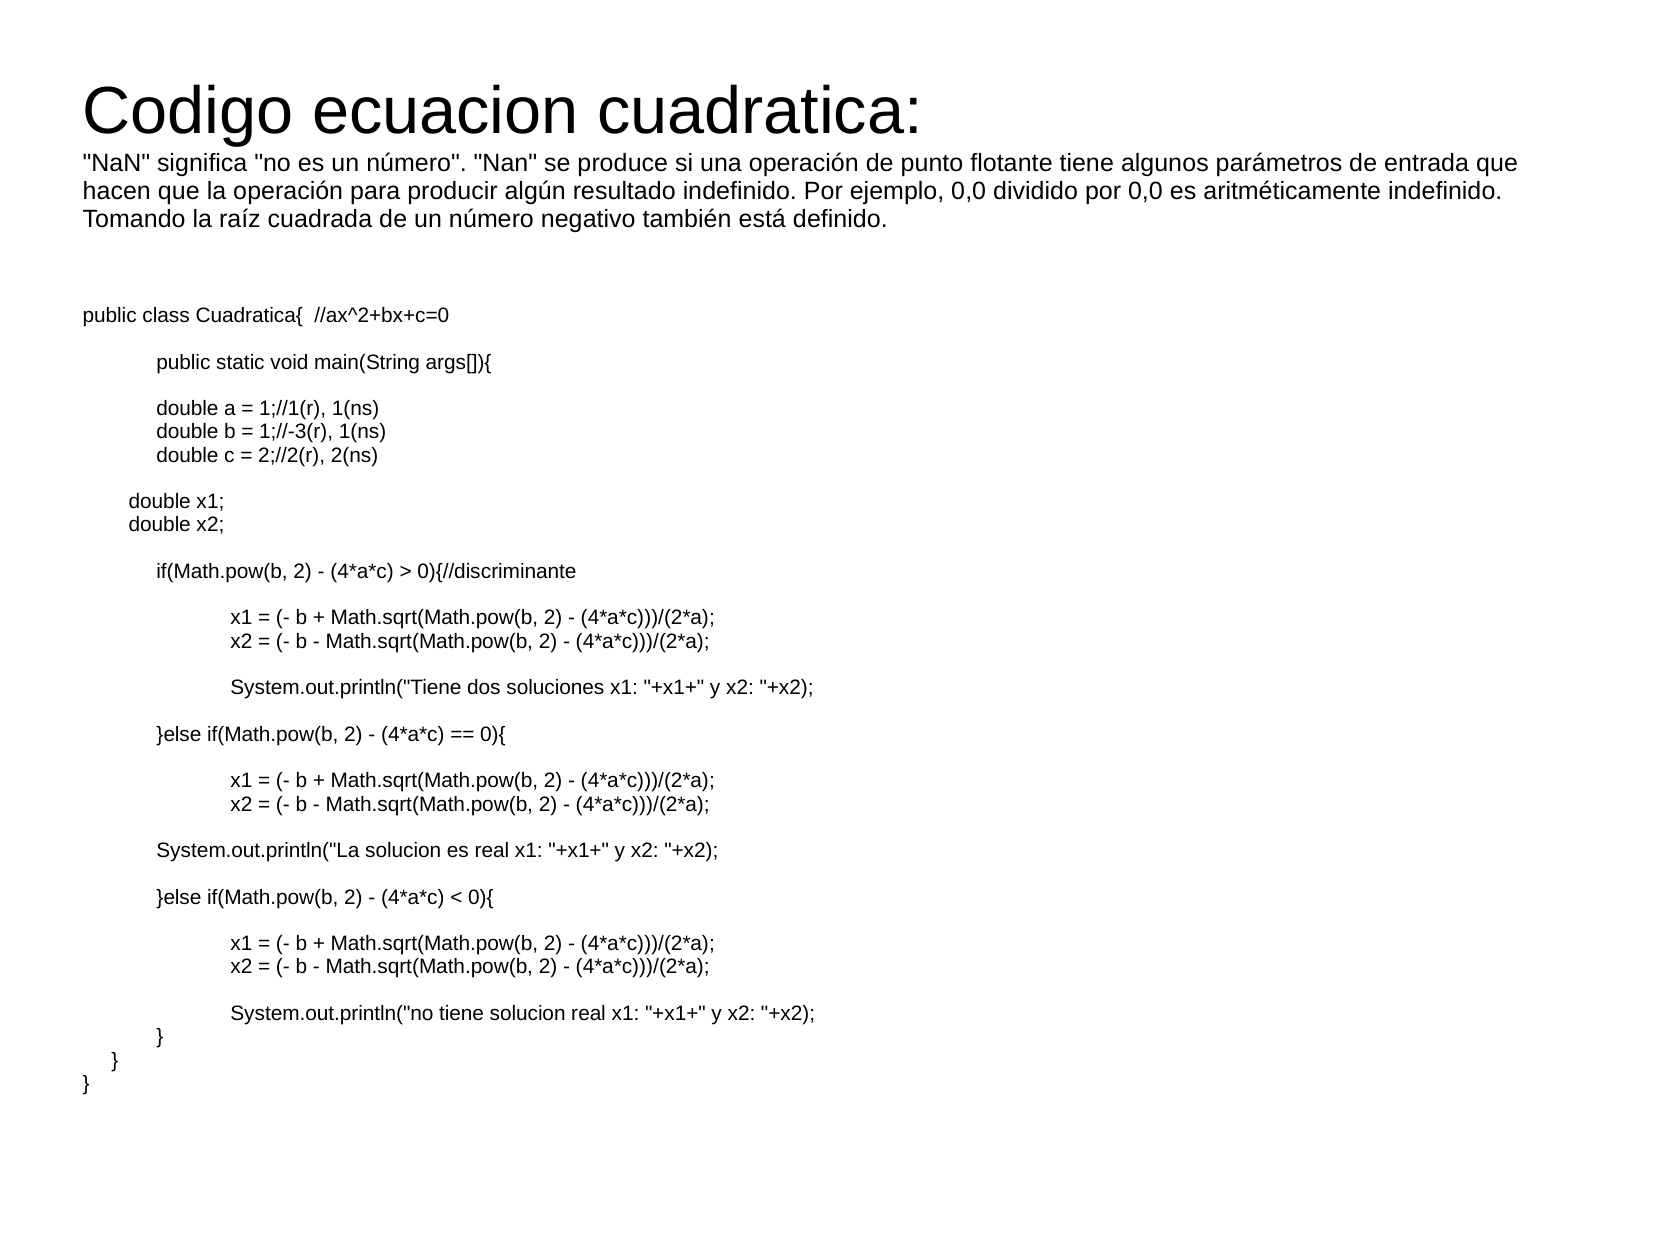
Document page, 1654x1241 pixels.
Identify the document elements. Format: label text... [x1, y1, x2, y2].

title Codigo ecuacion cuadratica: "NaN" significa "no es un número". "Nan" se produce si una operación de punto flotante tiene algunos parámetros de entrada que hacen que la operación para producir algún resultado indefinido. Por ejemplo, 0,0 dividido por 0,0 es aritméticamente indefinido. Tomando la raíz cuadrada de un número negativo también está definido. [82, 49, 1571, 257]
subtitle public class Cuadratica{ //ax^2+bx+c=0 public static void main(String args[]){ double a = 1;//1(r), 1(ns) double b = 1;//-3(r), 1(ns) double c = 2;//2(r), 2(ns) double x1; double x2; if(Math.pow(b, 2) - (4*a*c) > 0){//discriminante x1 = (- b + Math.sqrt(Math.pow(b, 2) - (4*a*c)))/(2*a); x2 = (- b - Math.sqrt(Math.pow(b, 2) - (4*a*c)))/(2*a); System.out.println("Tiene dos soluciones x1: "+x1+" y x2: "+x2); }else if(Math.pow(b, 2) - (4*a*c) == 0){ x1 = (- b + Math.sqrt(Math.pow(b, 2) - (4*a*c)))/(2*a); x2 = (- b - Math.sqrt(Math.pow(b, 2) - (4*a*c)))/(2*a); System.out.println("La solucion es real x1: "+x1+" y x2: "+x2); }else if(Math.pow(b, 2) - (4*a*c) < 0){ x1 = (- b + Math.sqrt(Math.pow(b, 2) - (4*a*c)))/(2*a); x2 = (- b - Math.sqrt(Math.pow(b, 2) - (4*a*c)))/(2*a); System.out.println("no tiene solucion real x1: "+x1+" y x2: "+x2); } } } [82, 290, 1571, 1109]
